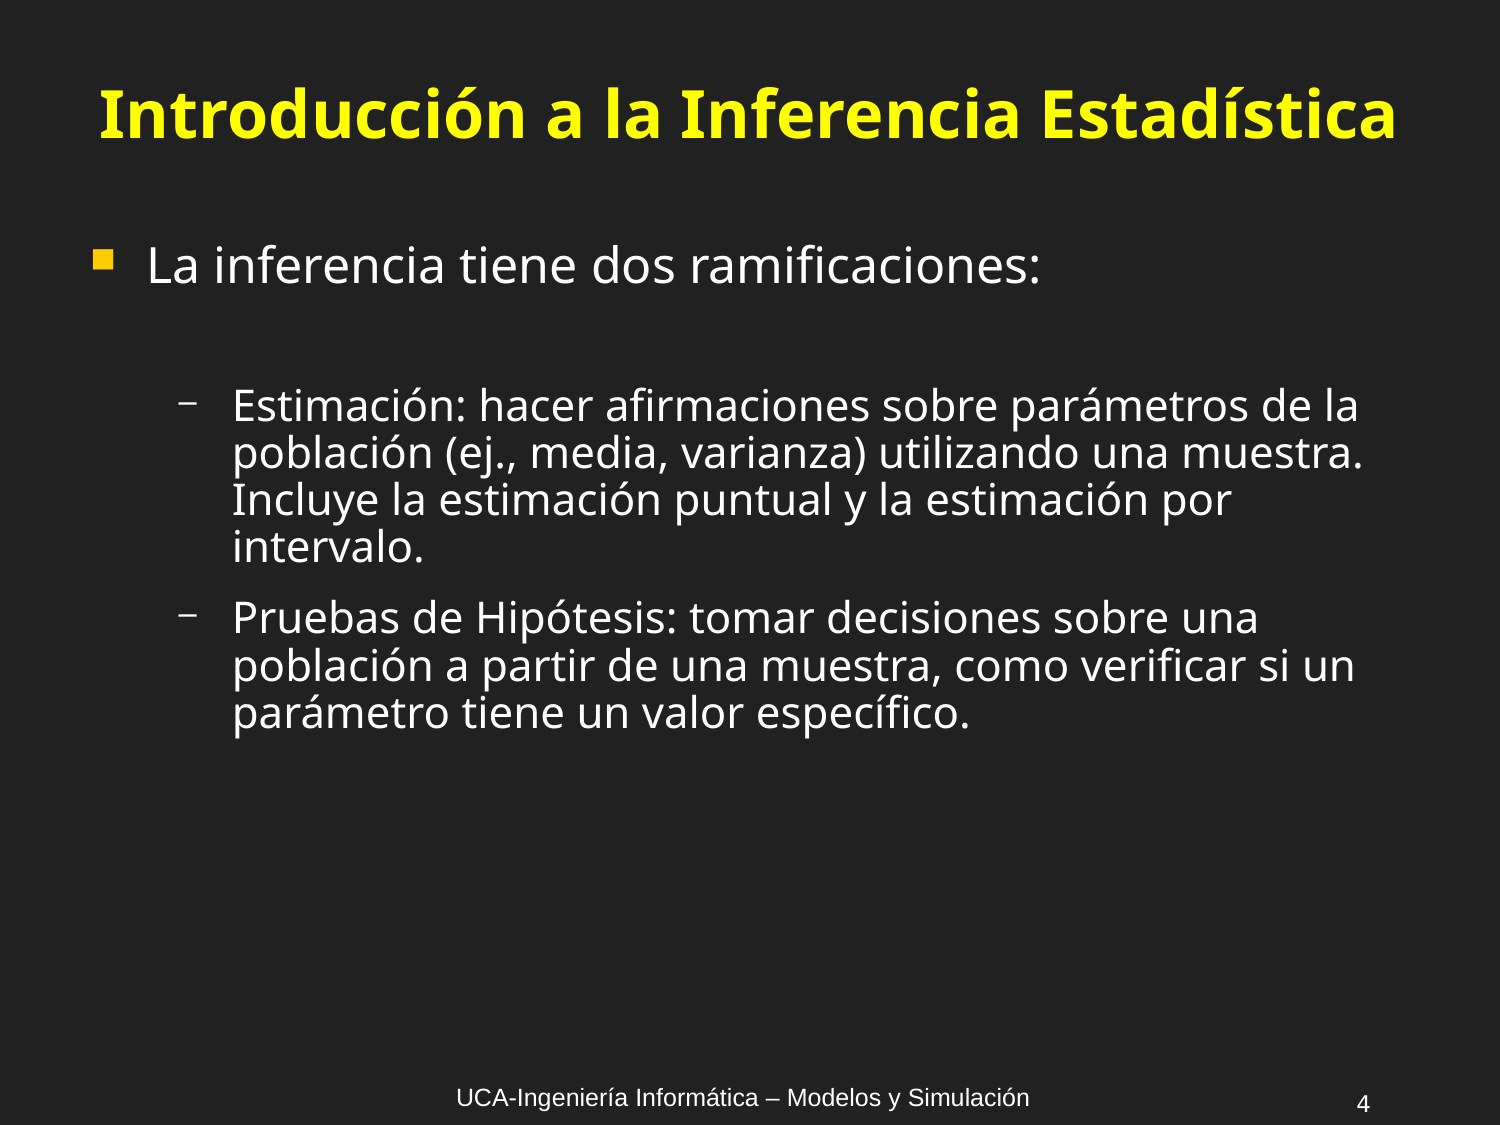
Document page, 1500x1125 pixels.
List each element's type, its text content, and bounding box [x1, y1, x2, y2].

list La inferencia tiene dos ramificaciones: Estimación: hacer afirmaciones sobre parámetros de la población (ej., media, varianza) utilizando una muestra. Incluye la estimación puntual y la estimación por intervalo. Pruebas de Hipótesis: tomar decisiones sobre una población a partir de una muestra, como verificar si un parámetro tiene un valor específico. [75, 232, 1426, 1051]
title Introducción a la Inferencia Estadística [75, 37, 1426, 188]
